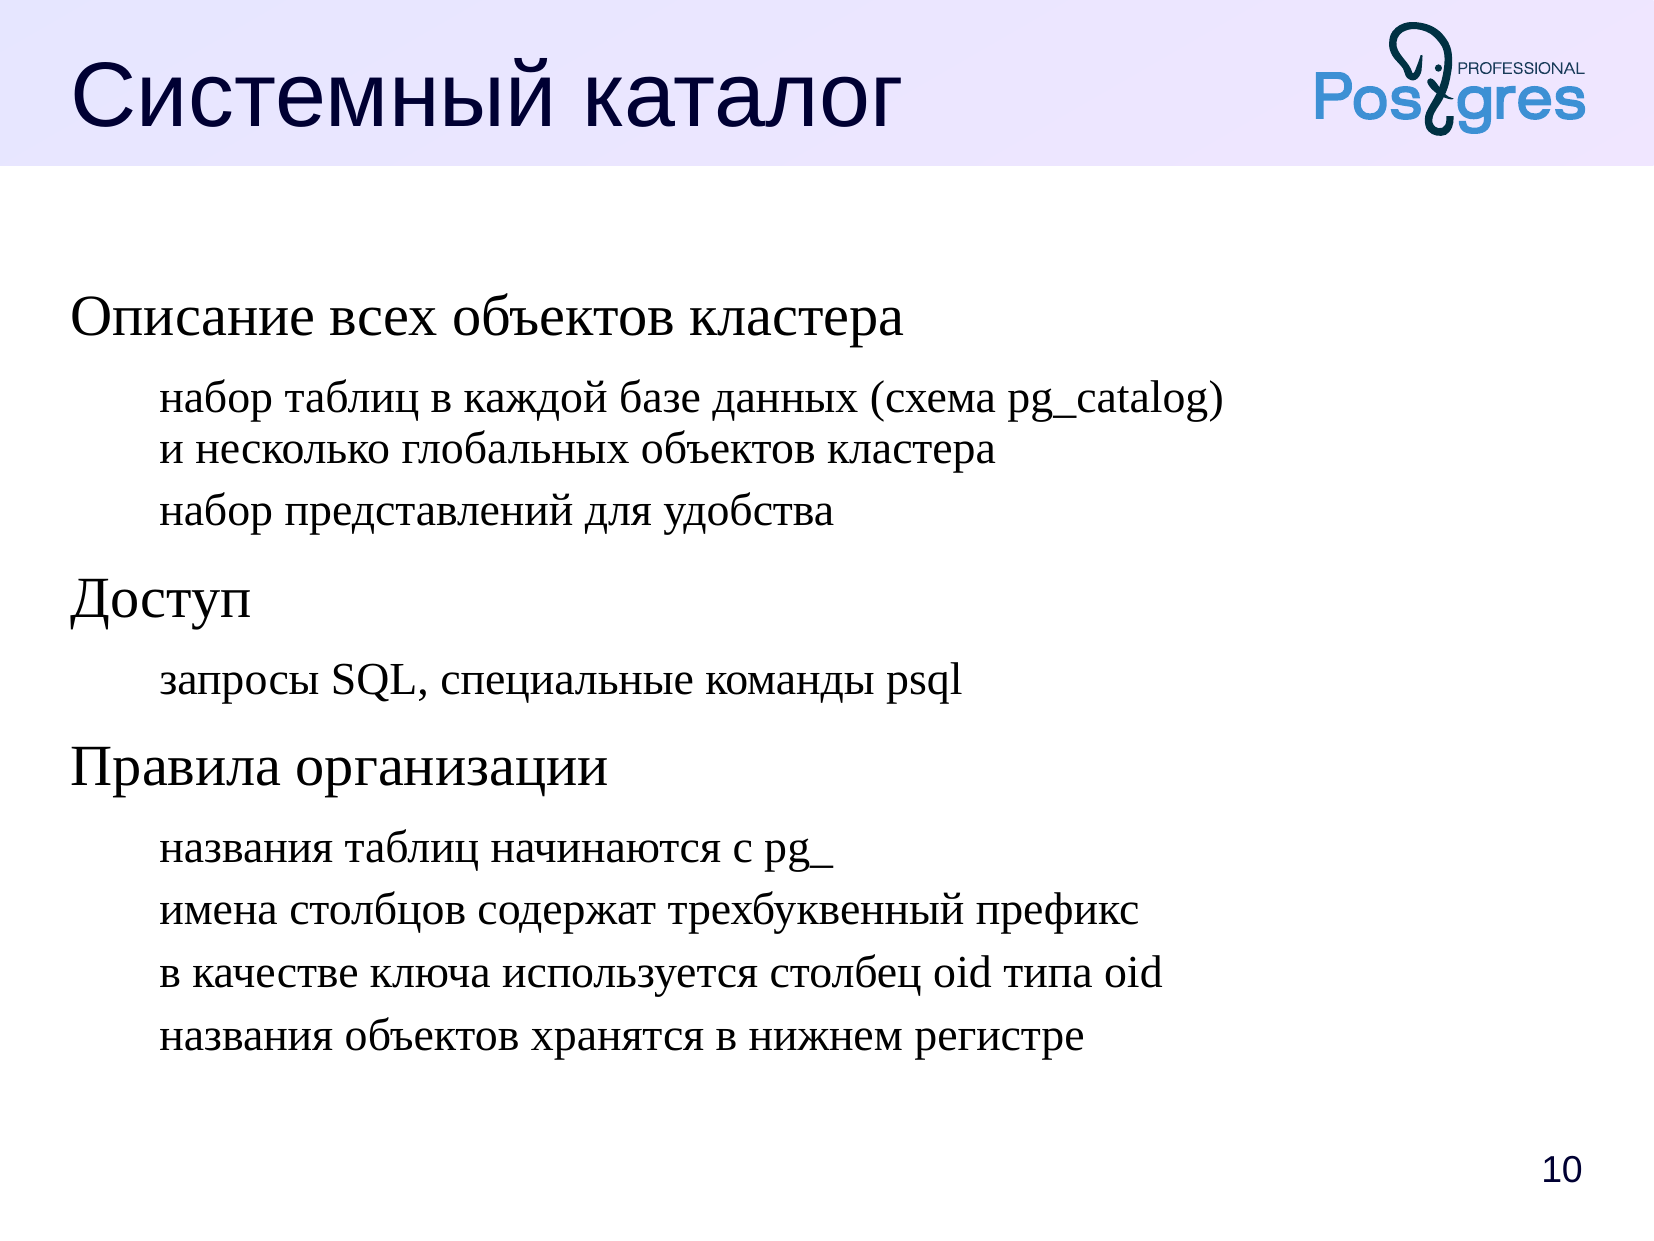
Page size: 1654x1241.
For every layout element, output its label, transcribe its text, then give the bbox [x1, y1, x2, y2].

title Системный каталог [70, 43, 1241, 147]
list Описание всех объектов кластера набор таблиц в каждой базе данных (схема pg_catalog) и несколько глобальных объектов кластера набор представлений для удобства Доступ запросы SQL, специальные команды psql Правила организации названия таблиц начинаются с pg_ имена столбцов содержат трехбуквенный префикс в качестве ключа используется столбец oid типа oid названия объектов хранятся в нижнем регистре [70, 283, 1583, 1134]
